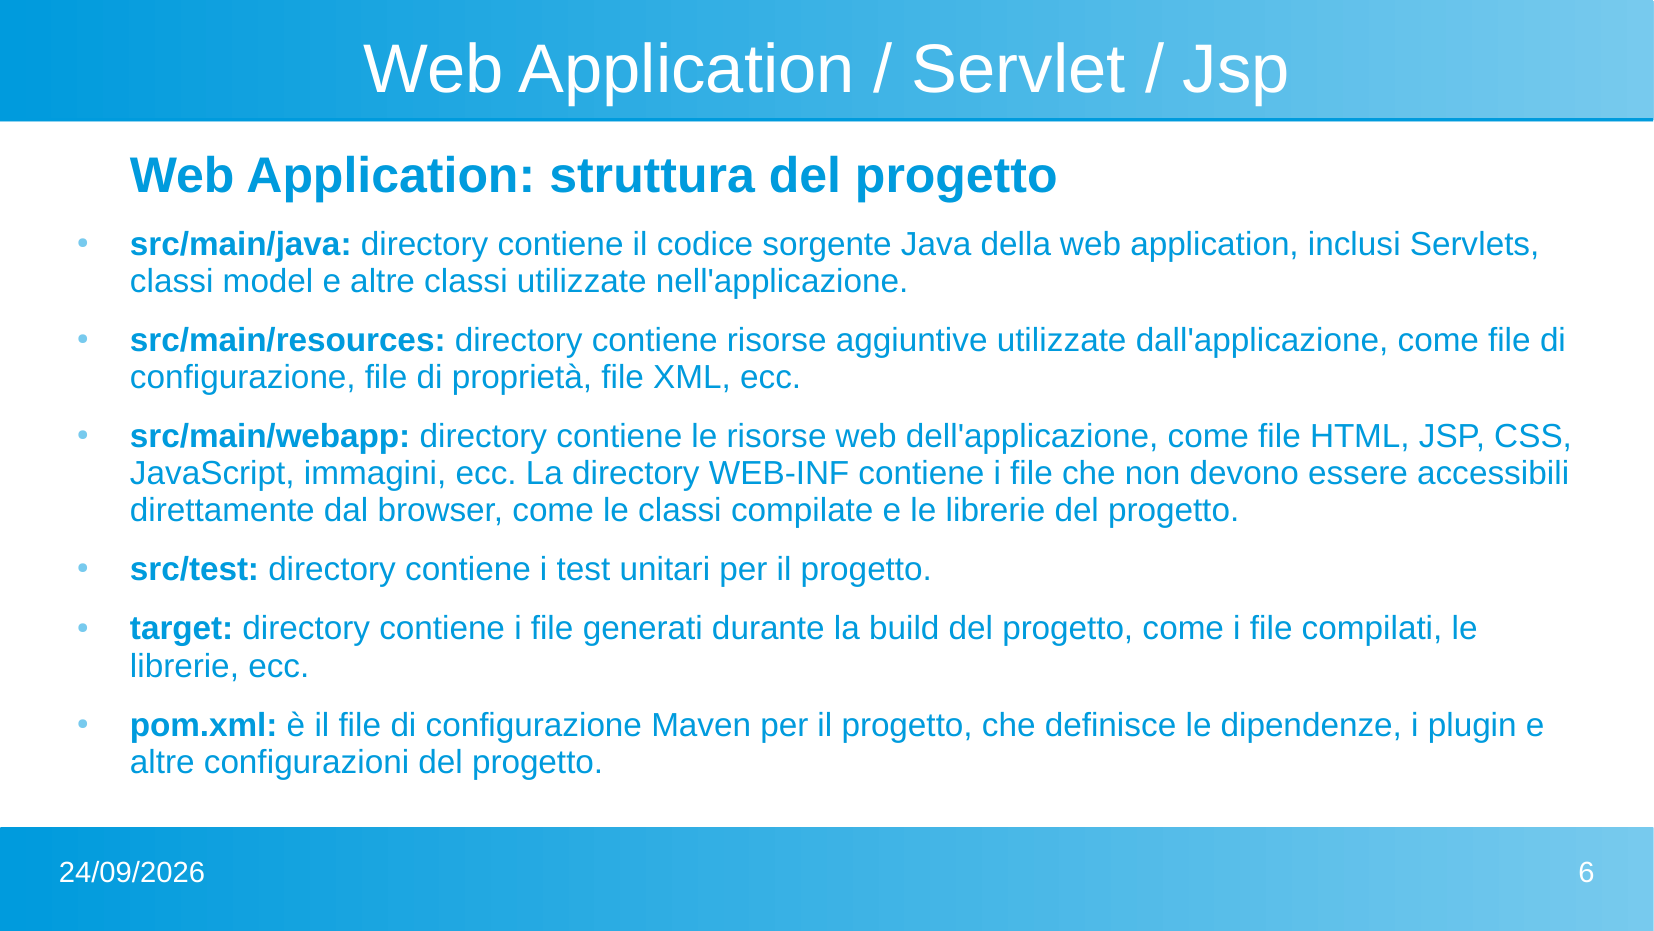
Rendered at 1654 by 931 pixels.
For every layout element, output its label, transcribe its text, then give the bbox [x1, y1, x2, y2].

title Web Application / Servlet / Jsp [59, 29, 1595, 108]
list Web Application: struttura del progetto src/main/java: directory contiene il codice sorgente Java della web application, inclusi Servlets, classi model e altre classi utilizzate nell'applicazione. src/main/resources: directory contiene risorse aggiuntive utilizzate dall'applicazione, come file di configurazione, file di proprietà, file XML, ecc. src/main/webapp: directory contiene le risorse web dell'applicazione, come file HTML, JSP, CSS, JavaScript, immagini, ecc. La directory WEB-INF contiene i file che non devono essere accessibili direttamente dal browser, come le classi compilate e le librerie del progetto. src/test: directory contiene i test unitari per il progetto. target: directory contiene i file generati durante la build del progetto, come i file compilati, le librerie, ecc. pom.xml: è il file di configurazione Maven per il progetto, che definisce le dipendenze, i plugin e altre configurazioni del progetto. [59, 147, 1595, 739]
